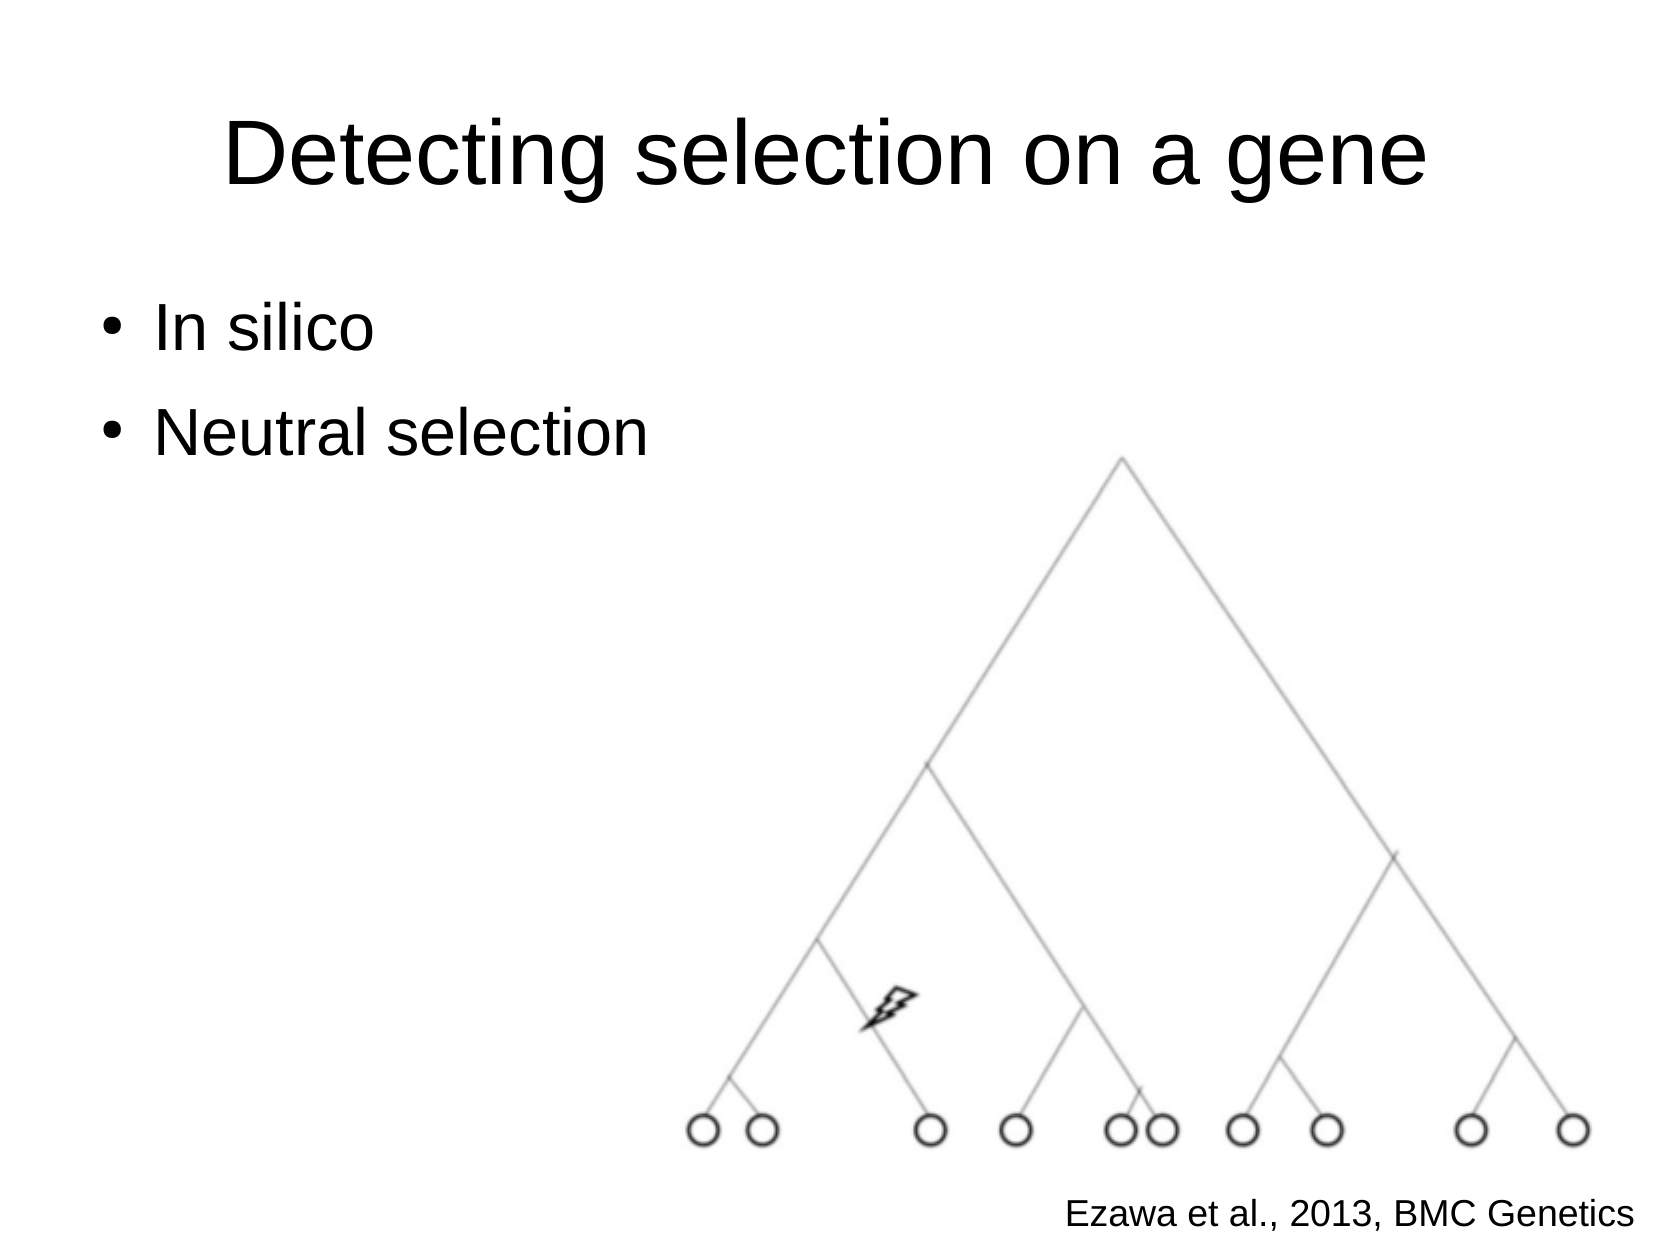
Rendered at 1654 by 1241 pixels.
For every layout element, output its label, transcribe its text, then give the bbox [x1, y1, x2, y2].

text_box Ezawa et al., 2013, BMC Genetics [1050, 1185, 1651, 1241]
title Detecting selection on a gene [82, 49, 1571, 257]
picture [664, 444, 1606, 1164]
list In silico Neutral selection [82, 290, 1571, 1010]
